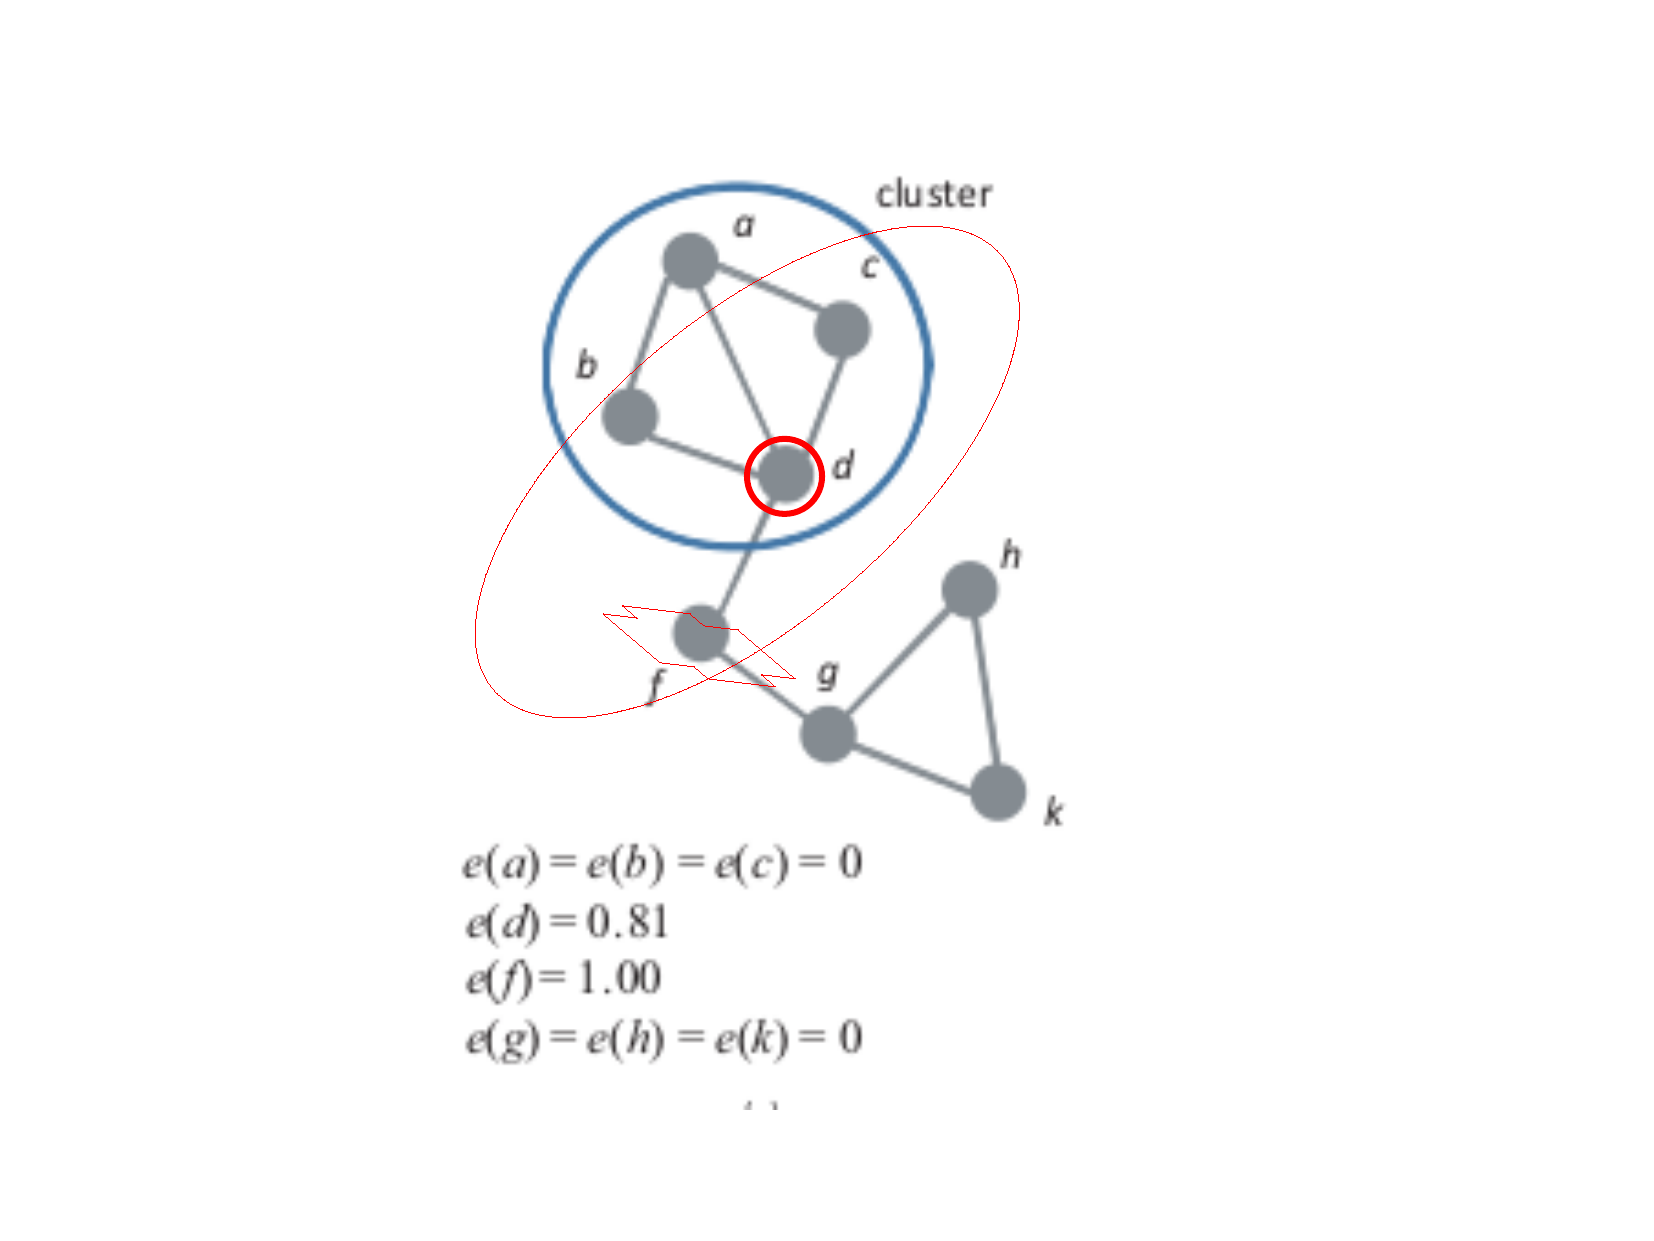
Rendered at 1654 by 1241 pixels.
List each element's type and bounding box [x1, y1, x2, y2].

picture [438, 74, 1126, 1110]
